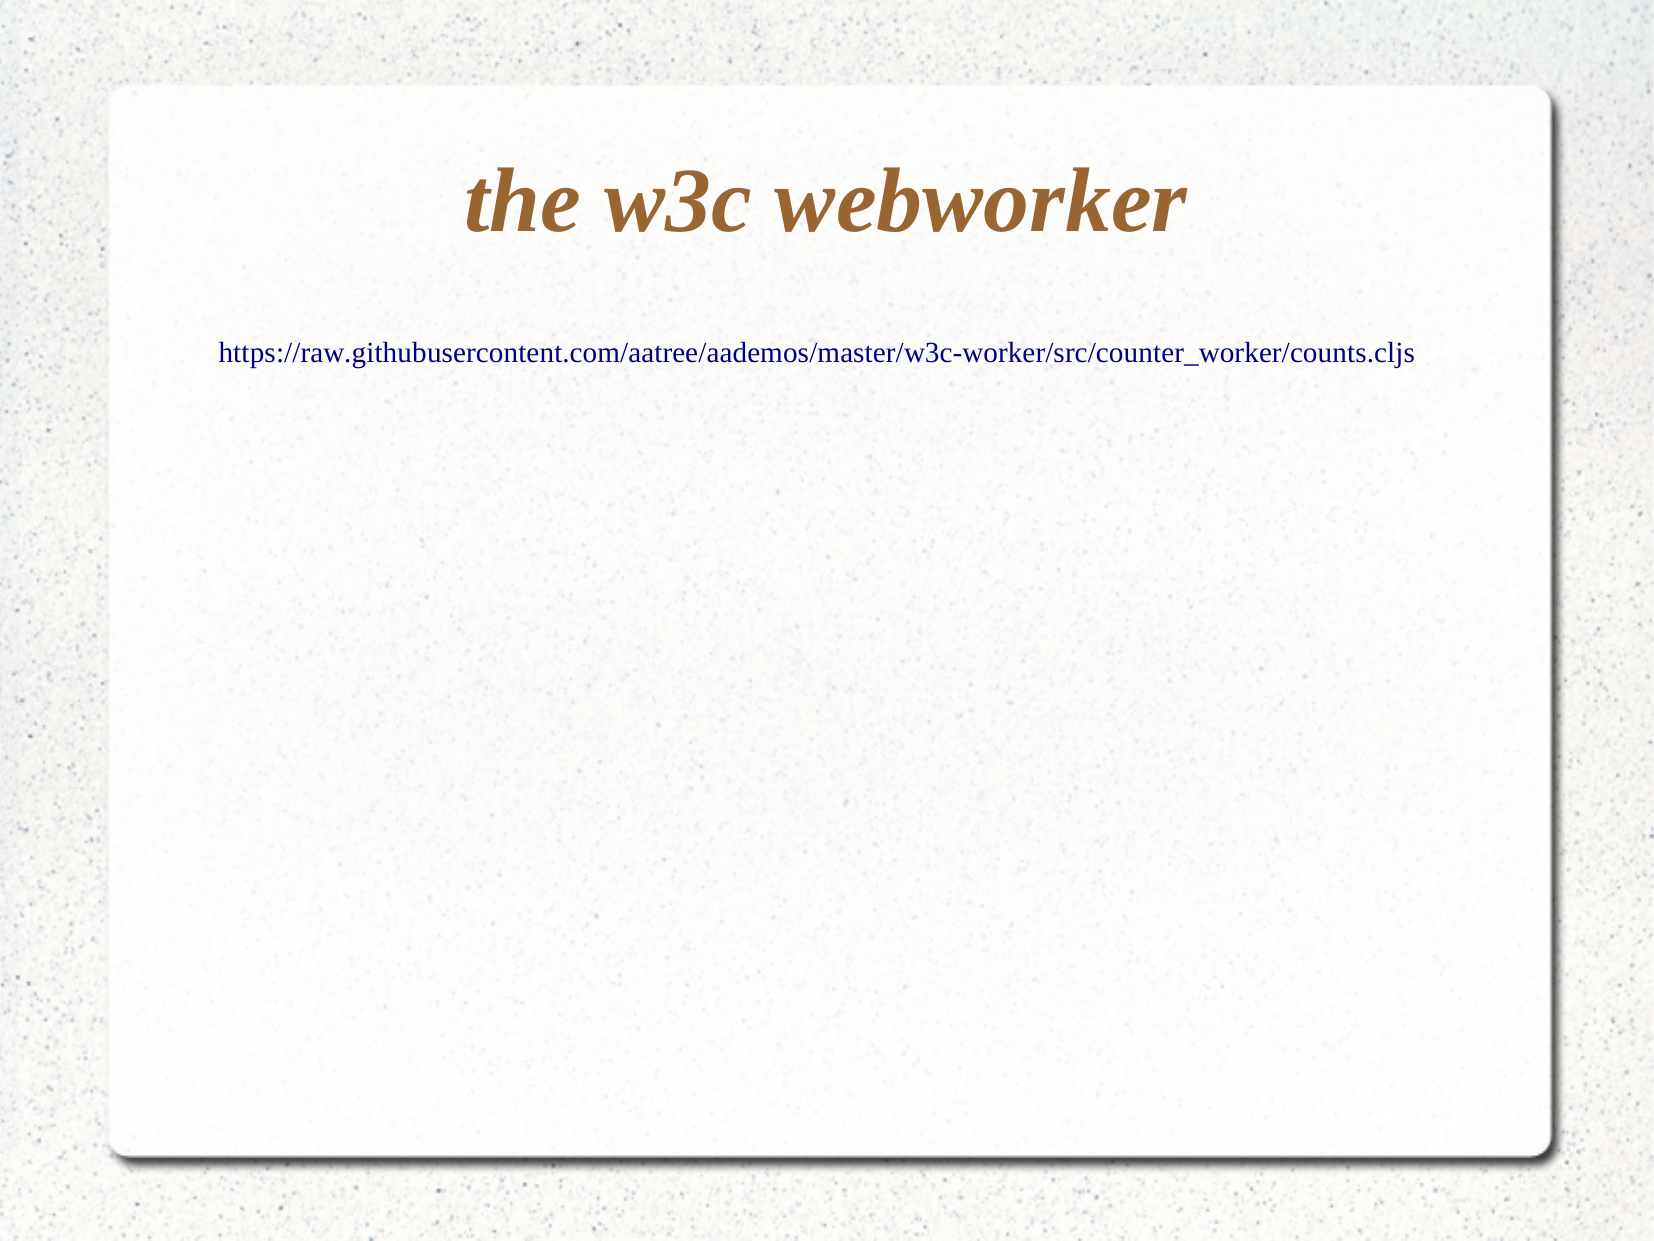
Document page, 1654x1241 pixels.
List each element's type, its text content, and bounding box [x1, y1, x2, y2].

picture [0, 0, 1654, 1241]
title the w3c webworker [118, 96, 1536, 304]
list https://raw.githubusercontent.com/aatree/aademos/master/w3c-worker/src/counter_worker/counts.cljs [147, 336, 1506, 987]
